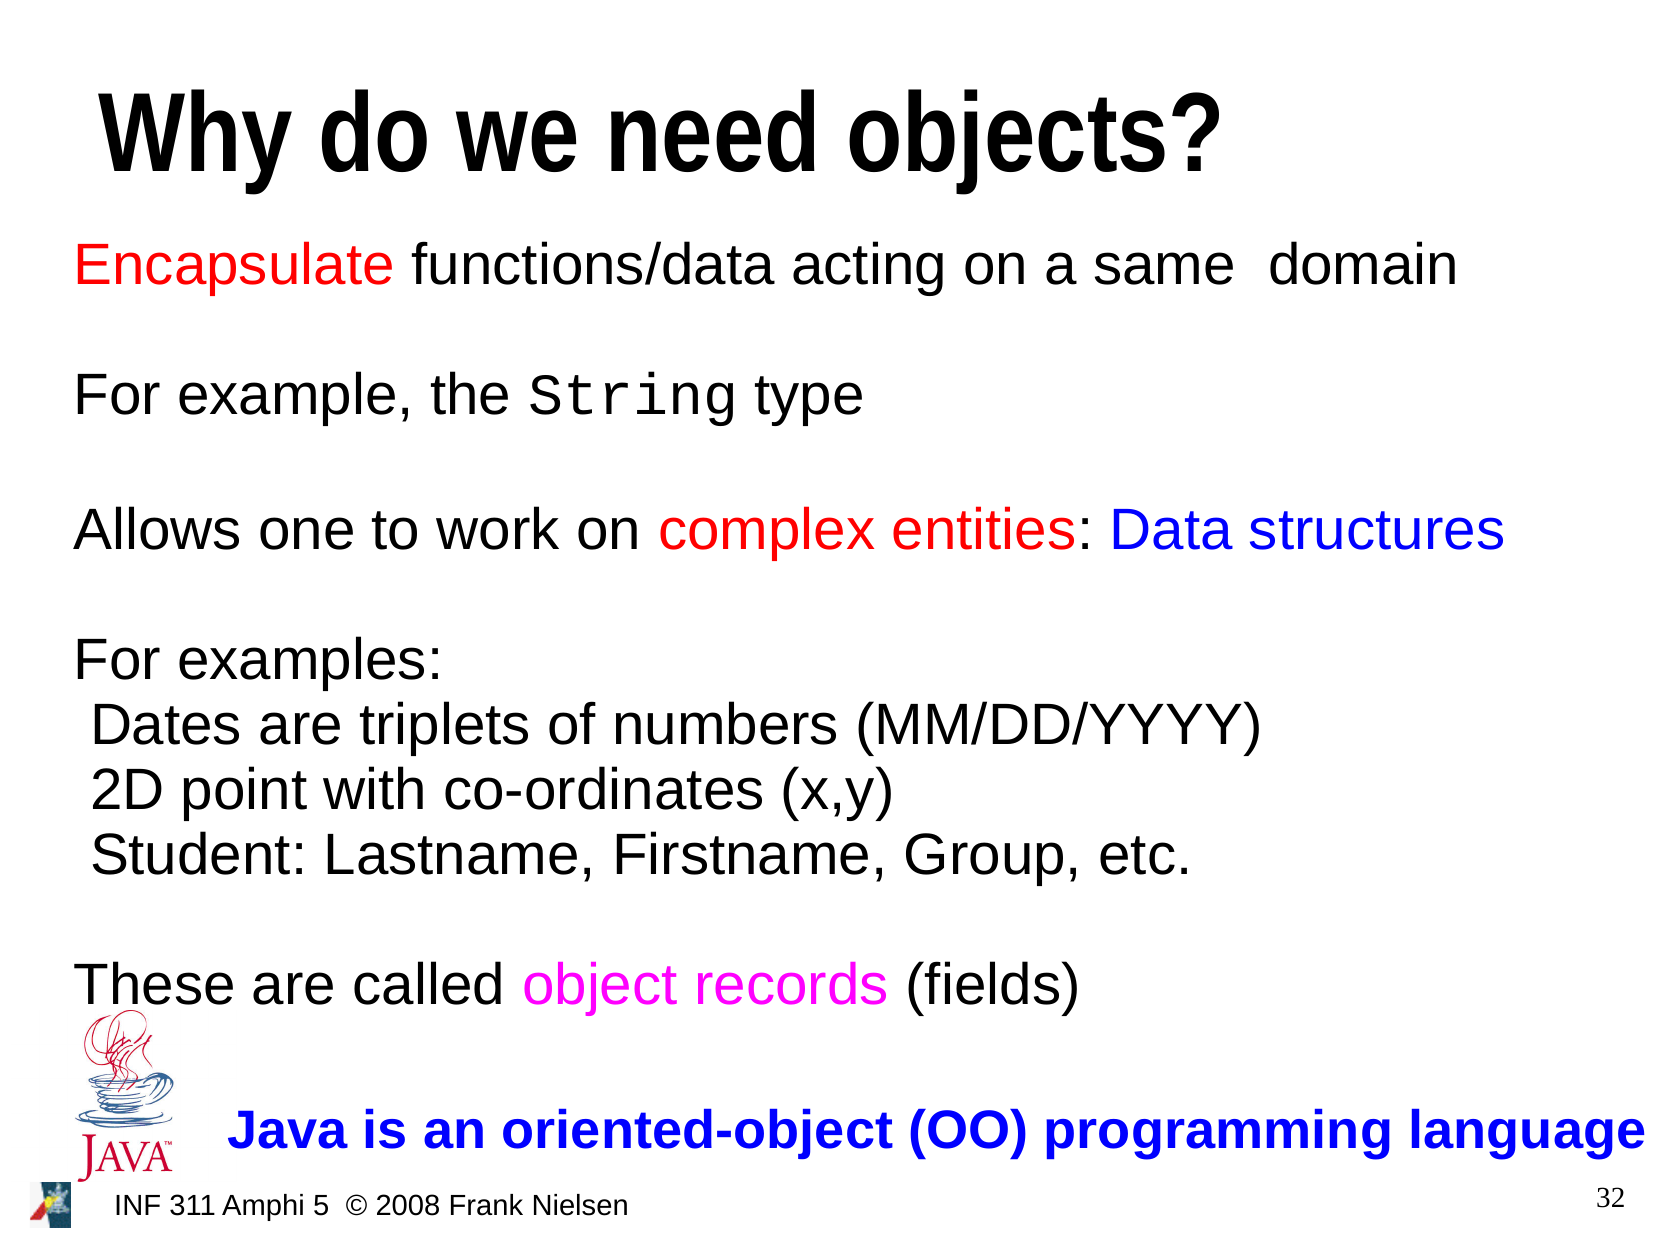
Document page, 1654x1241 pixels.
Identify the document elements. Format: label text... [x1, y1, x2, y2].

text_box Java is an oriented-object (OO) programming language [212, 1092, 1654, 1170]
picture [11, 1010, 237, 1228]
text_box Why do we need objects? [83, 59, 1241, 203]
text_box Encapsulate functions/data acting on a same domain For example, the String type Allows one to work on complex entities: Data structures For examples: Dates are triplets of numbers (MM/DD/YYYY) 2D point with co-ordinates (x,y) Student: Lastname, Firstname, Group, etc. These are called object records (fields) [59, 224, 1521, 1150]
